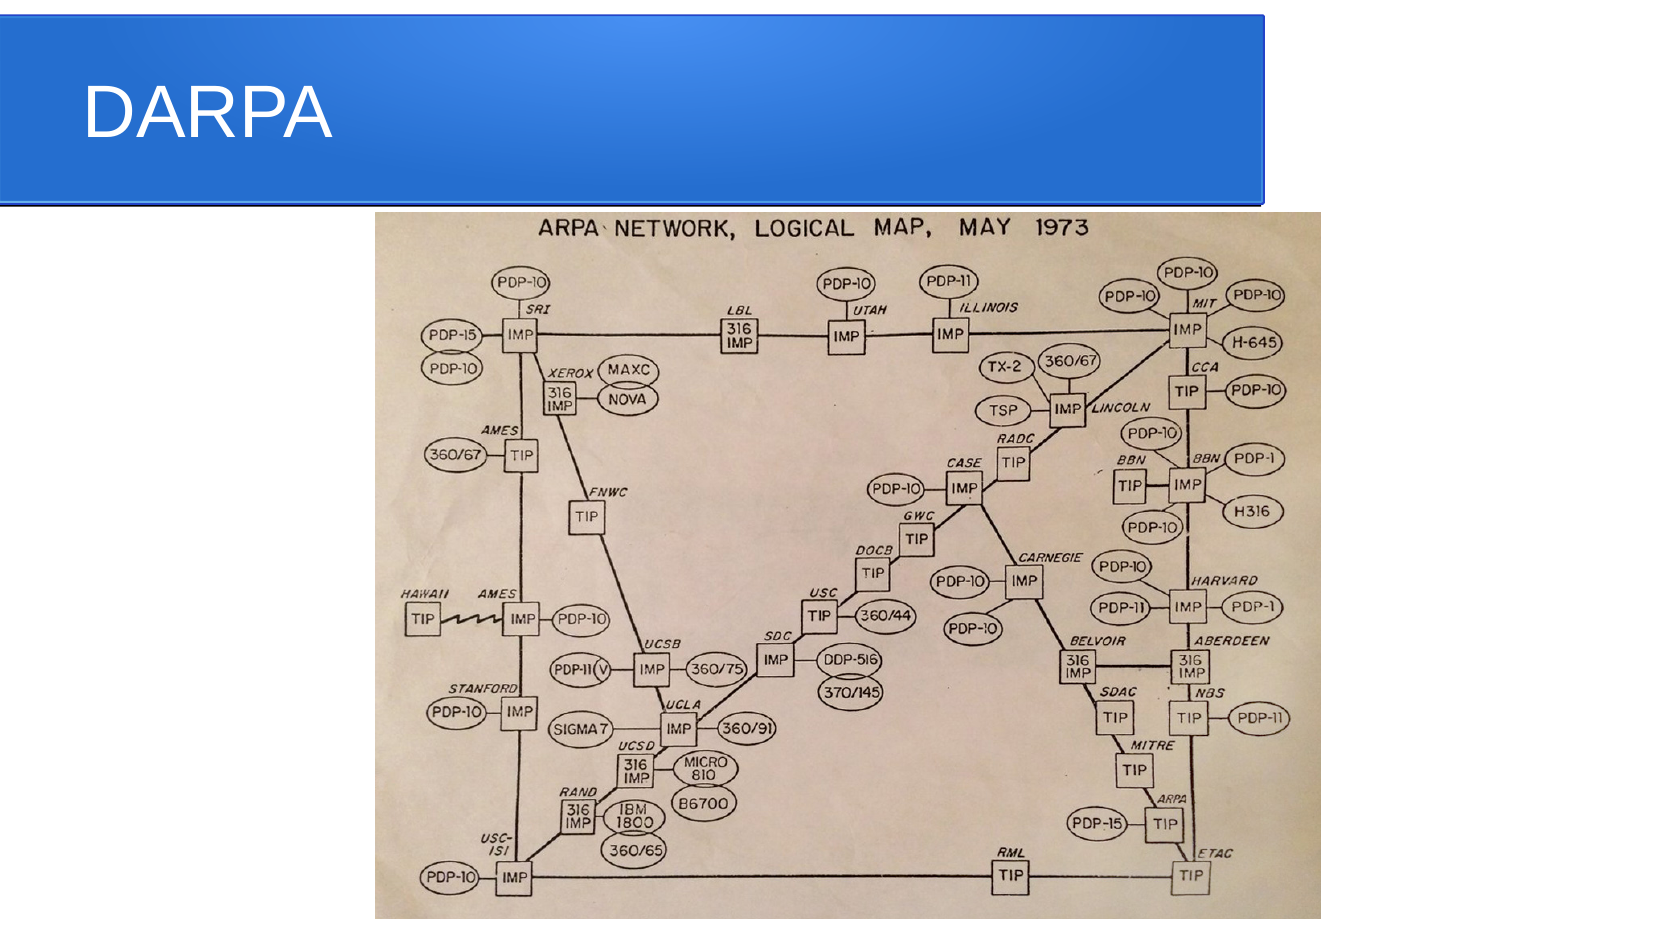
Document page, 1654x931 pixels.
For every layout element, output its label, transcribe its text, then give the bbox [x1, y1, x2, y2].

picture [375, 212, 1321, 919]
title DARPA [82, 35, 1235, 189]
